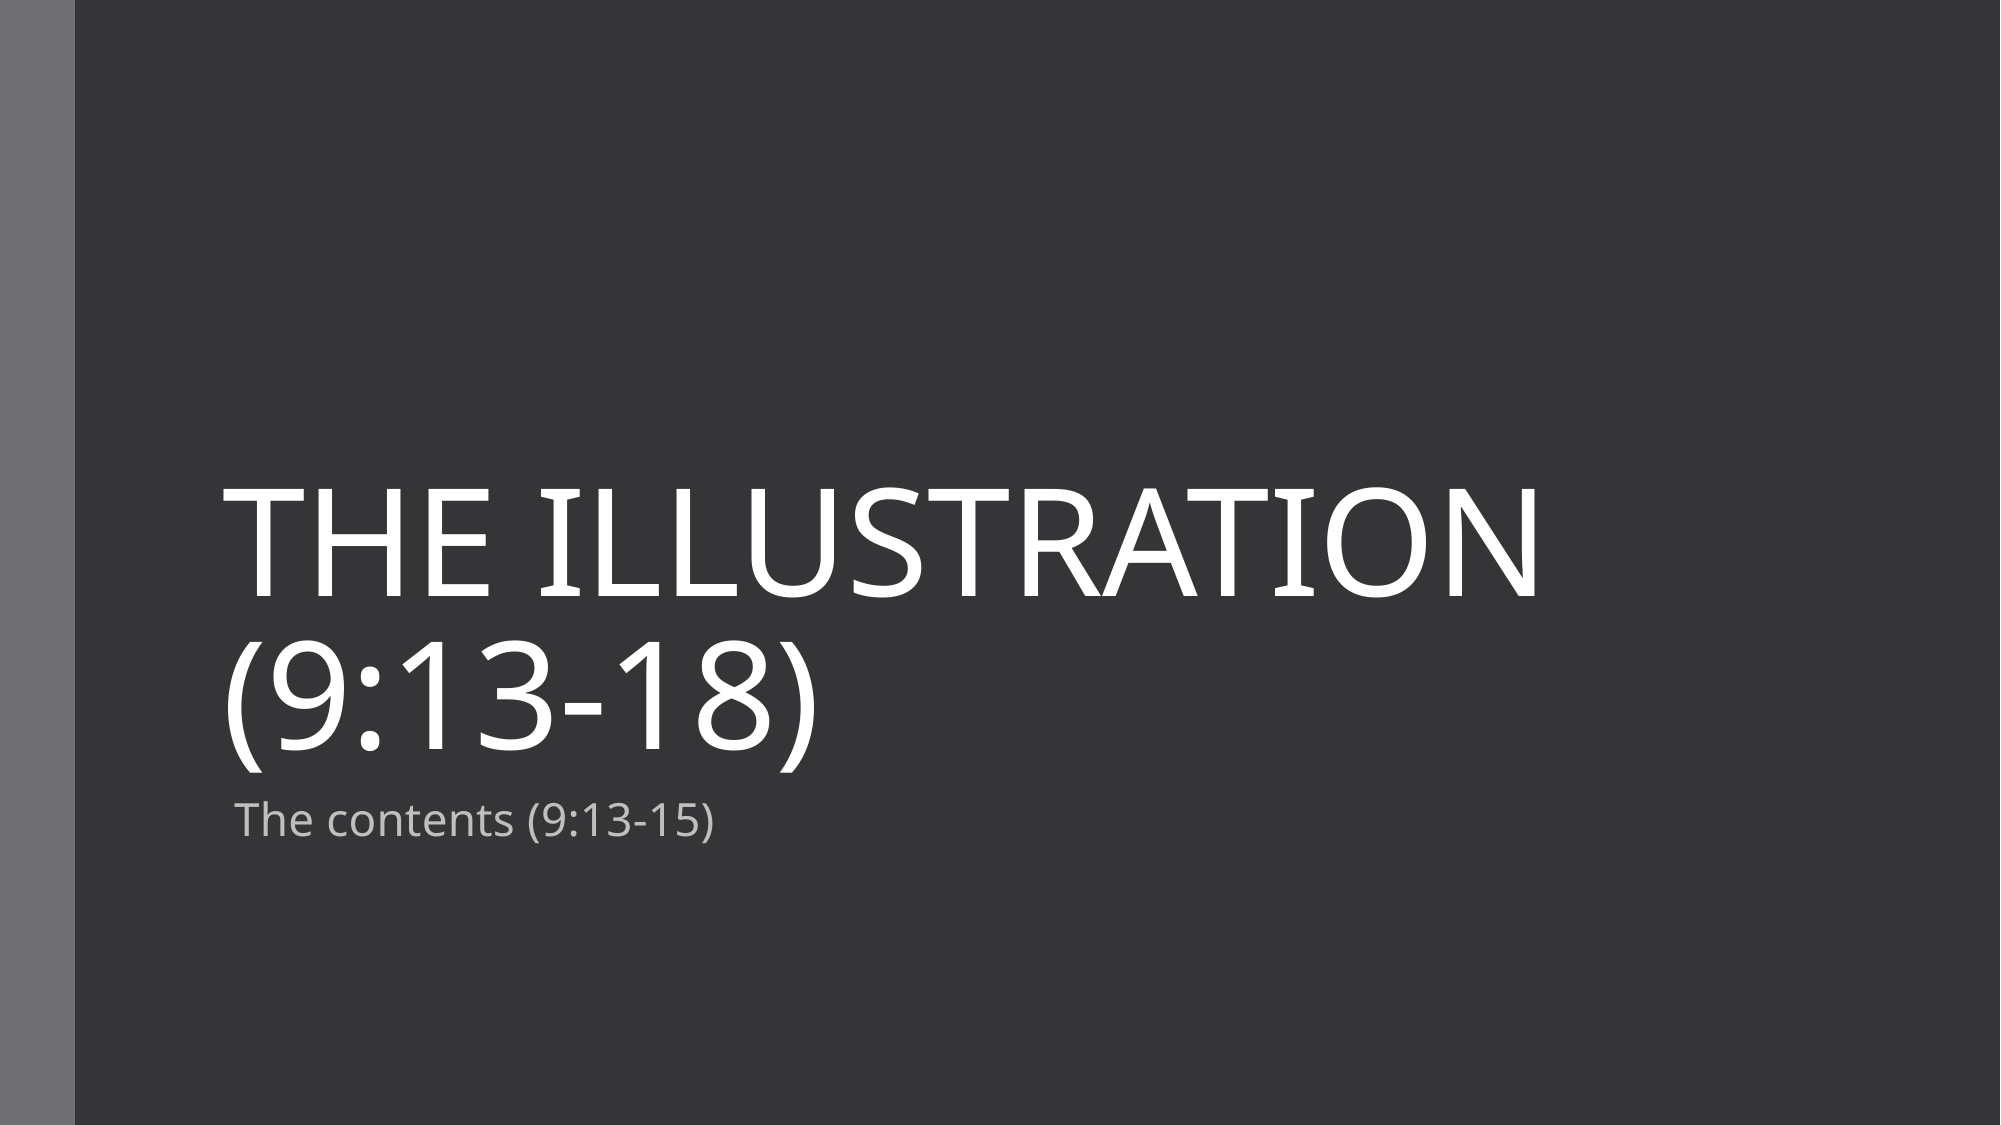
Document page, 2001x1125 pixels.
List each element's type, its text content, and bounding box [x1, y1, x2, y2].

title THE ILLUSTRATION (9:13-18) [206, 124, 1752, 787]
subtitle The contents (9:13-15) [206, 787, 1752, 1066]
